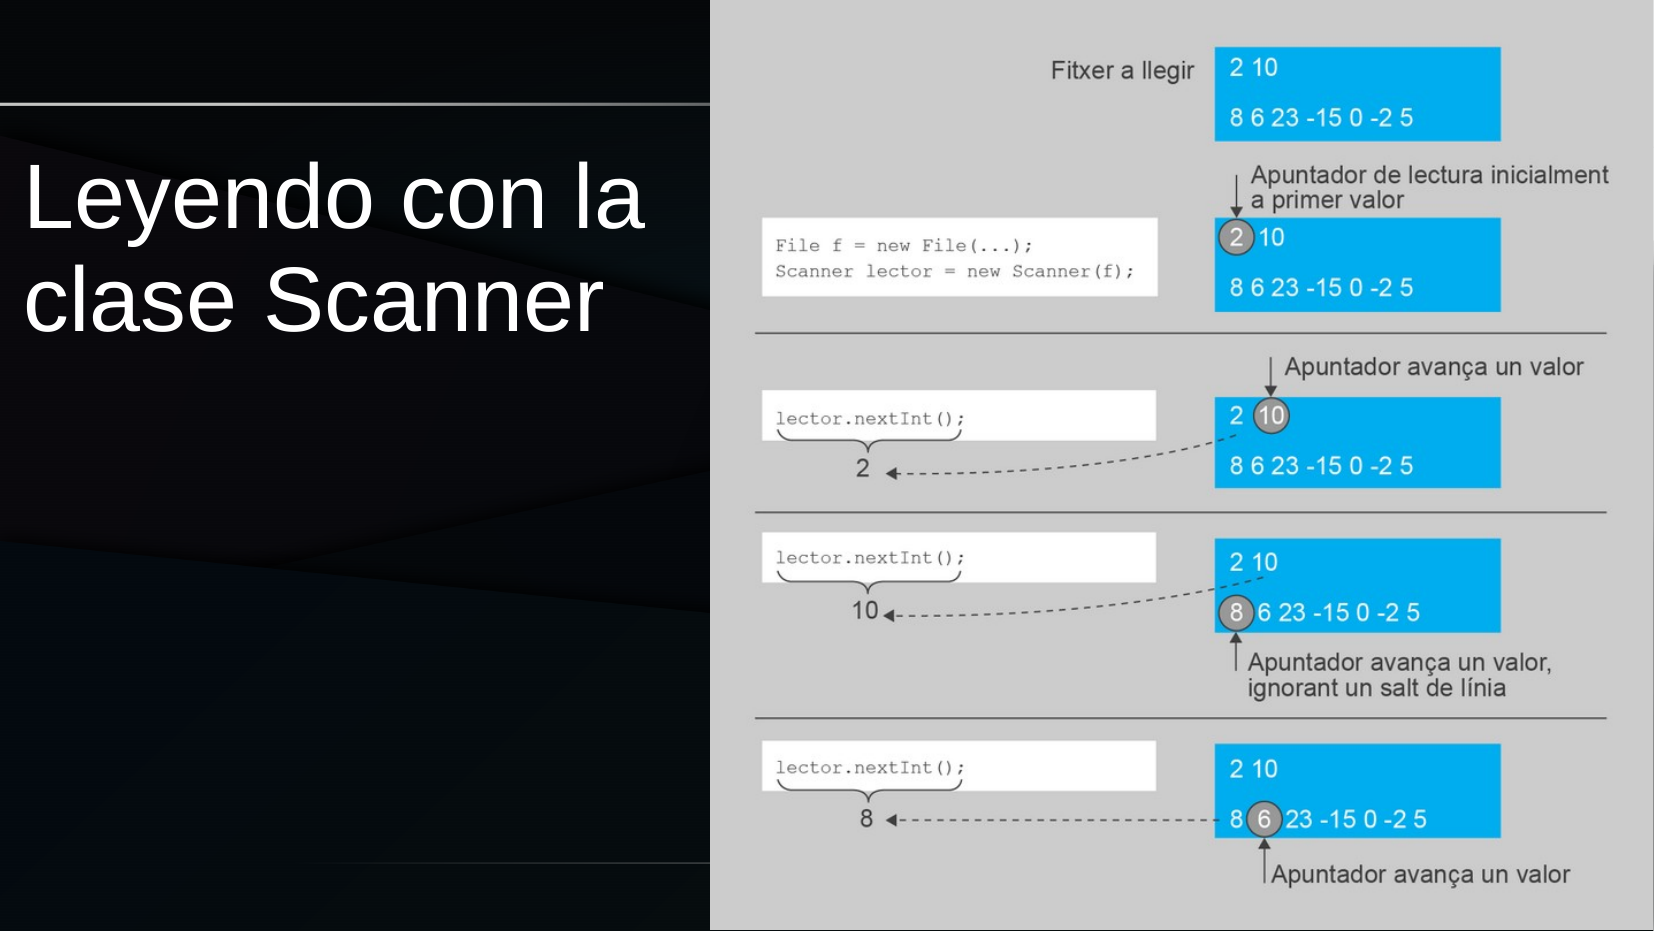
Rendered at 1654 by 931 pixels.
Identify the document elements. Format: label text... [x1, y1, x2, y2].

picture [0, 0, 1654, 931]
title Leyendo con la clase Scanner [23, 11, 662, 485]
